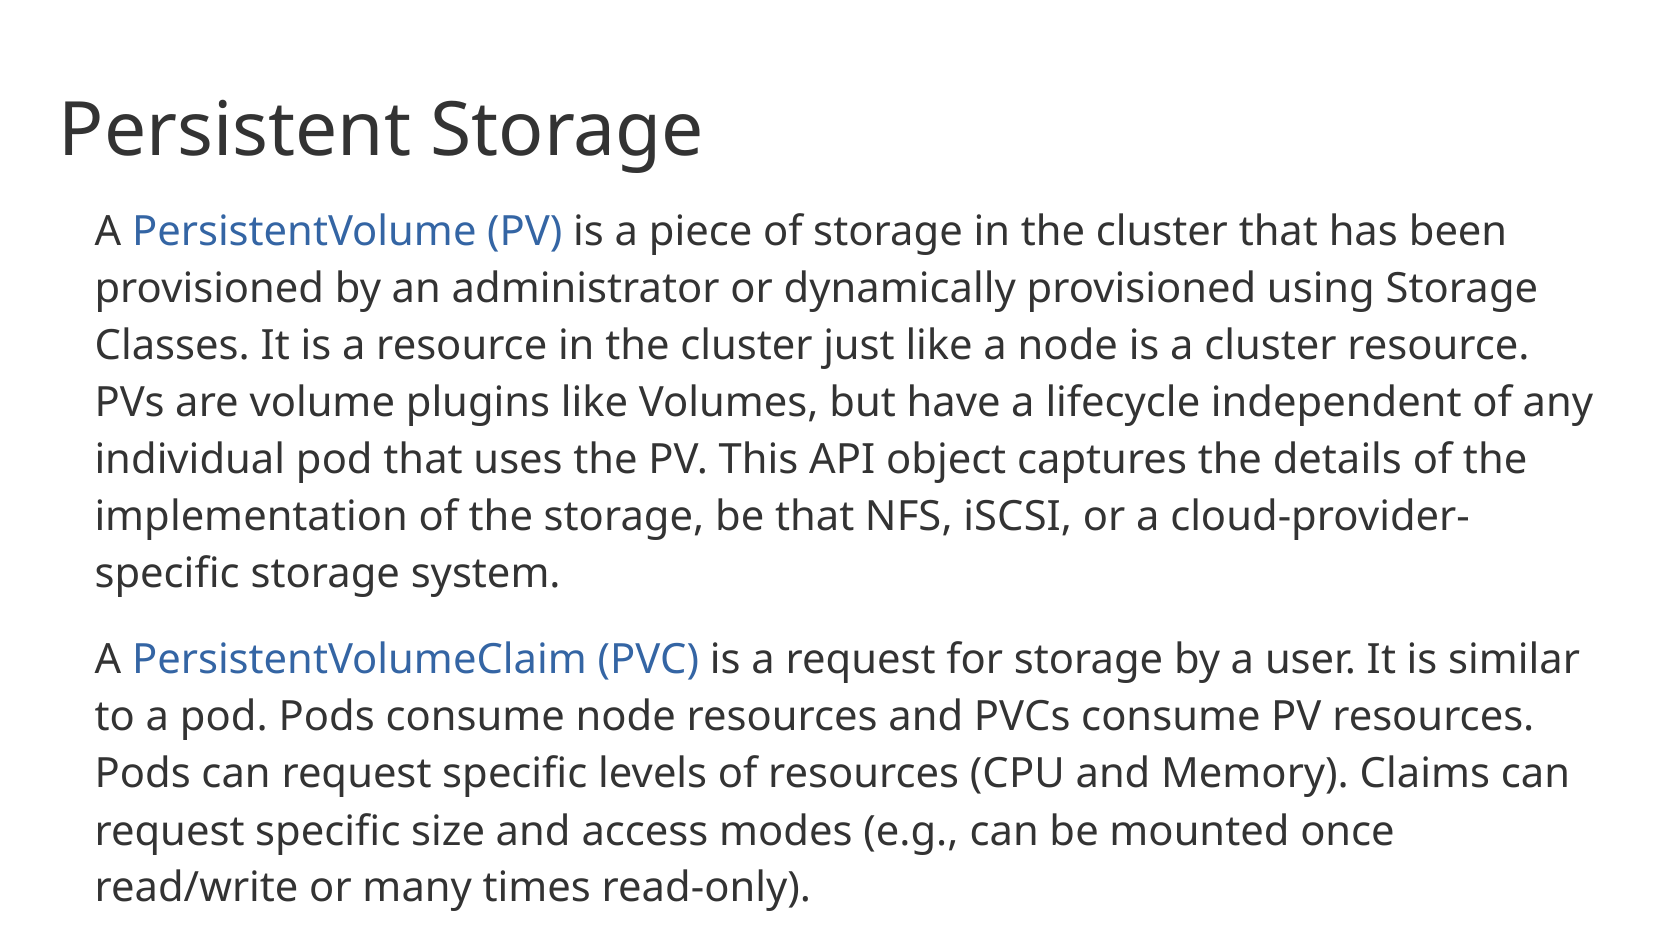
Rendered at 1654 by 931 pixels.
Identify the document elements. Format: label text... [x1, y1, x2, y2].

list A PersistentVolume (PV) is a piece of storage in the cluster that has been provisioned by an administrator or dynamically provisioned using Storage Classes. It is a resource in the cluster just like a node is a cluster resource. PVs are volume plugins like Volumes, but have a lifecycle independent of any individual pod that uses the PV. This API object captures the details of the implementation of the storage, be that NFS, iSCSI, or a cloud-provider-specific storage system. A PersistentVolumeClaim (PVC) is a request for storage by a user. It is similar to a pod. Pods consume node resources and PVCs consume PV resources. Pods can request specific levels of resources (CPU and Memory). Claims can request specific size and access modes (e.g., can be mounted once read/write or many times read-only). https://kubernetes.io/docs/concepts/storage/persistent-volumes/ [59, 200, 1595, 741]
title Persistent Storage [59, 59, 1595, 178]
